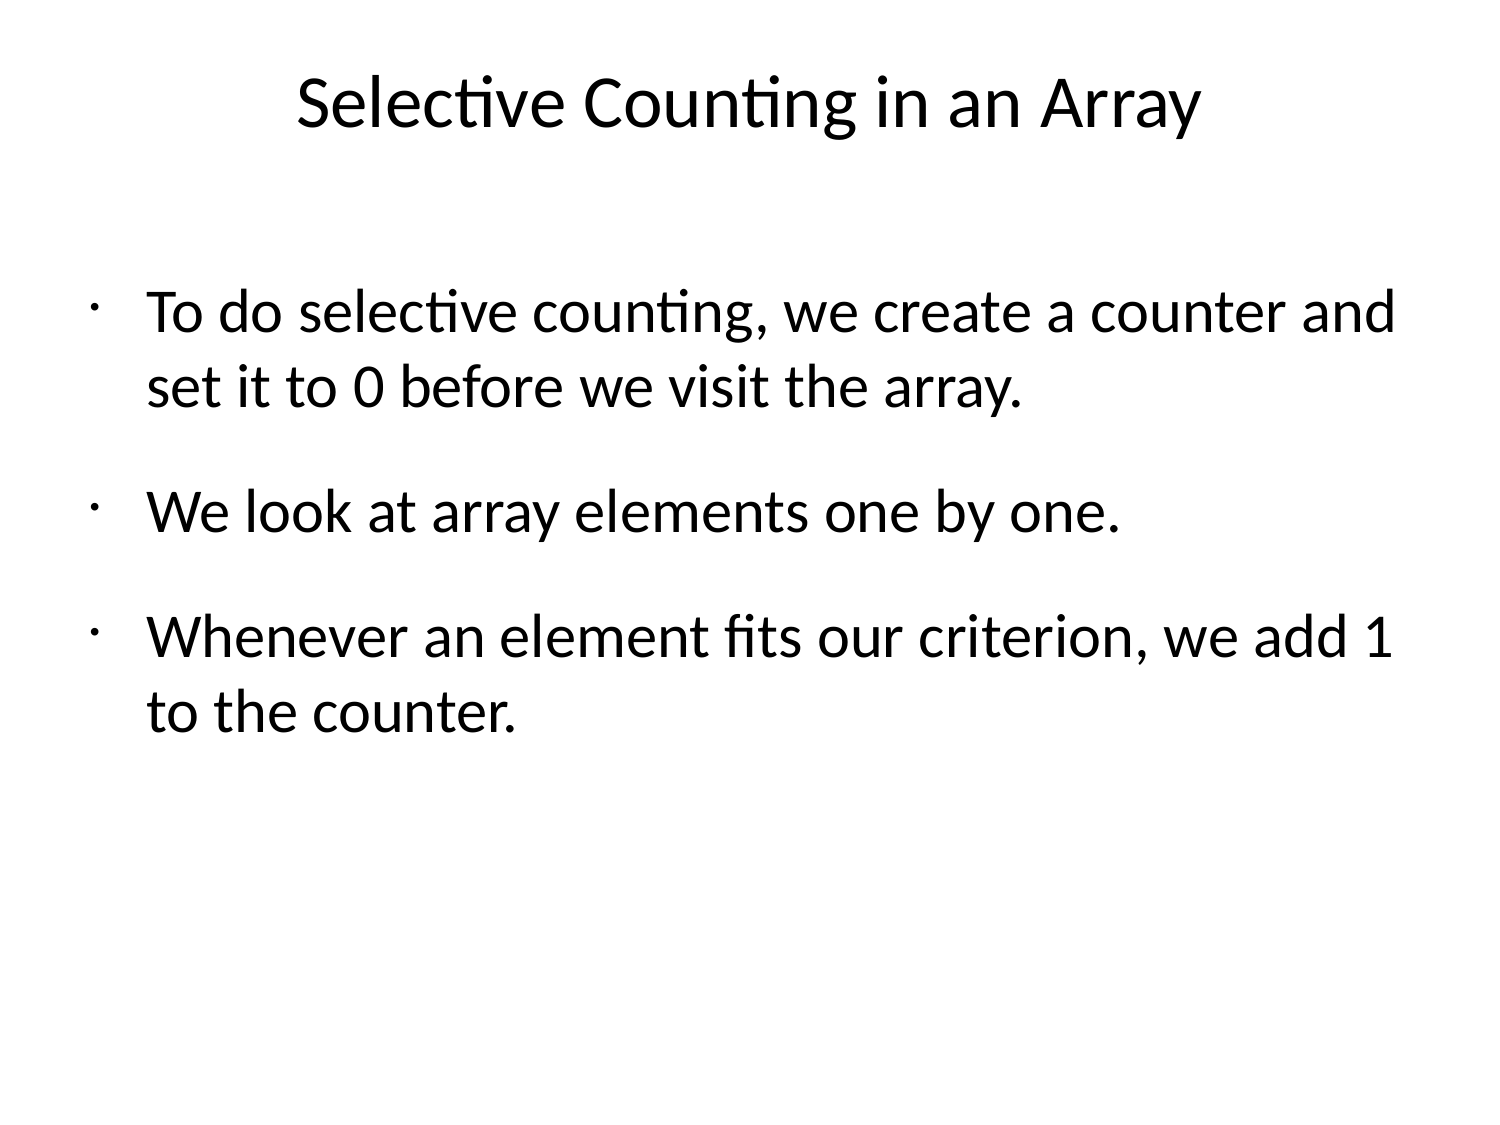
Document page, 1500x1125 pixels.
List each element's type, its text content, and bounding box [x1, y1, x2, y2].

title Selective Counting in an Array [75, 45, 1425, 233]
list To do selective counting, we create a counter and set it to 0 before we visit the array. We look at array elements one by one. Whenever an element fits our criterion, we add 1 to the counter. [75, 262, 1425, 1005]
